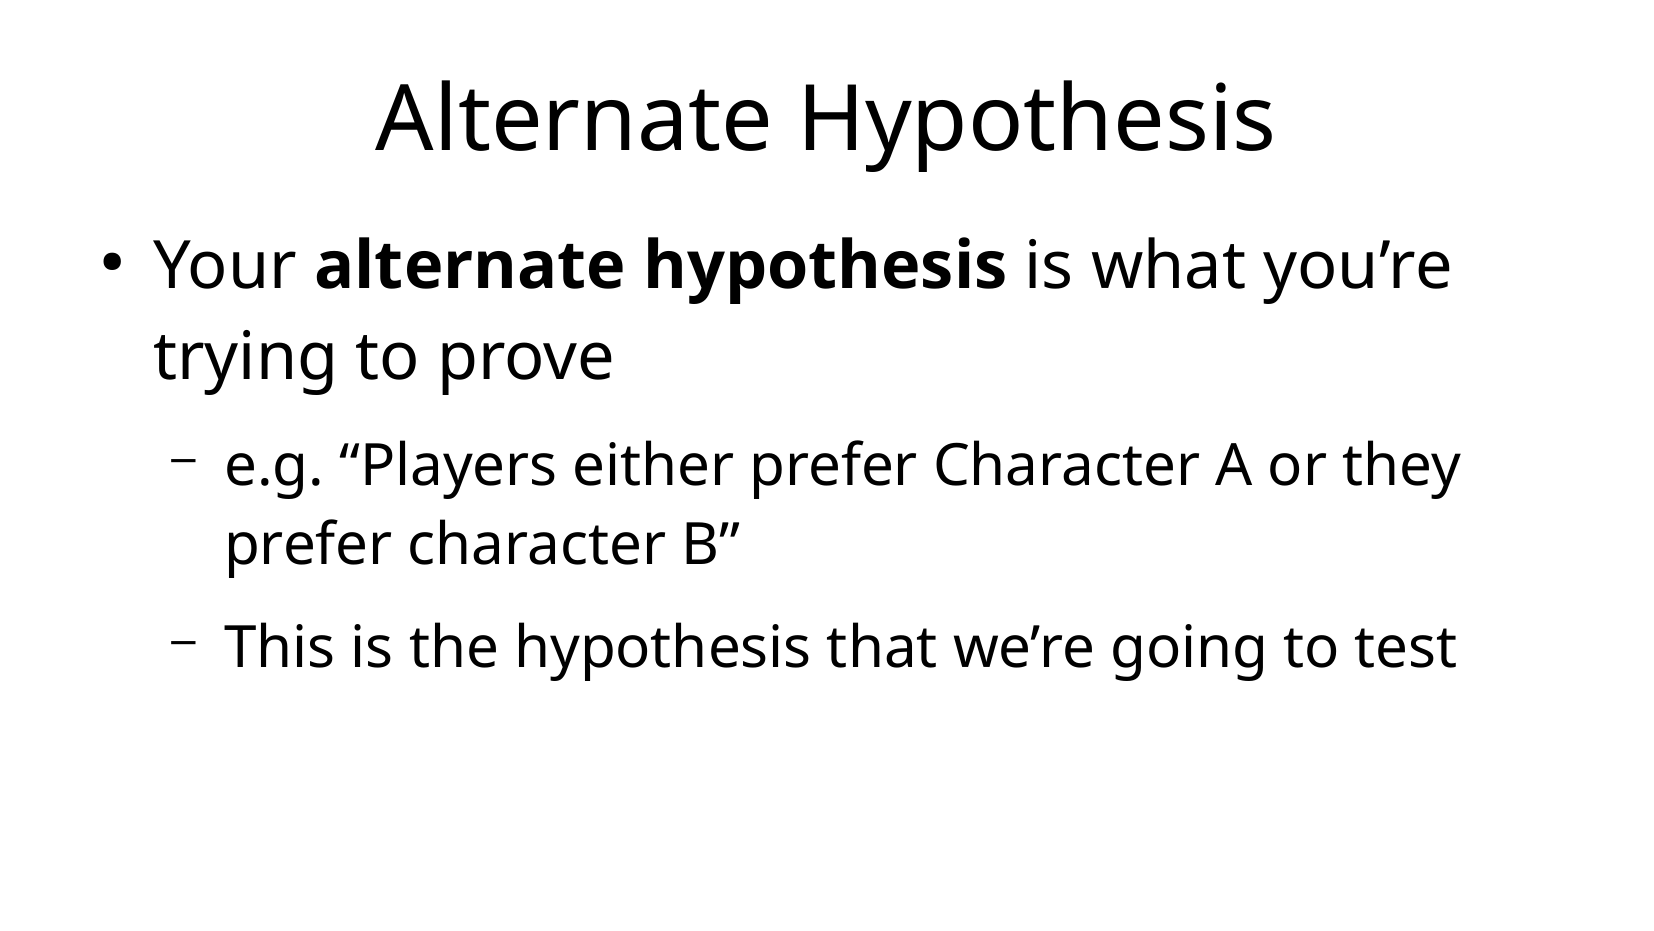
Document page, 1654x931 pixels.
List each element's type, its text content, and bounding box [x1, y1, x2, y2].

title Alternate Hypothesis [82, 37, 1571, 193]
list Your alternate hypothesis is what you’re trying to prove e.g. “Players either prefer Character A or they prefer character B” This is the hypothesis that we’re going to test [82, 217, 1571, 758]
